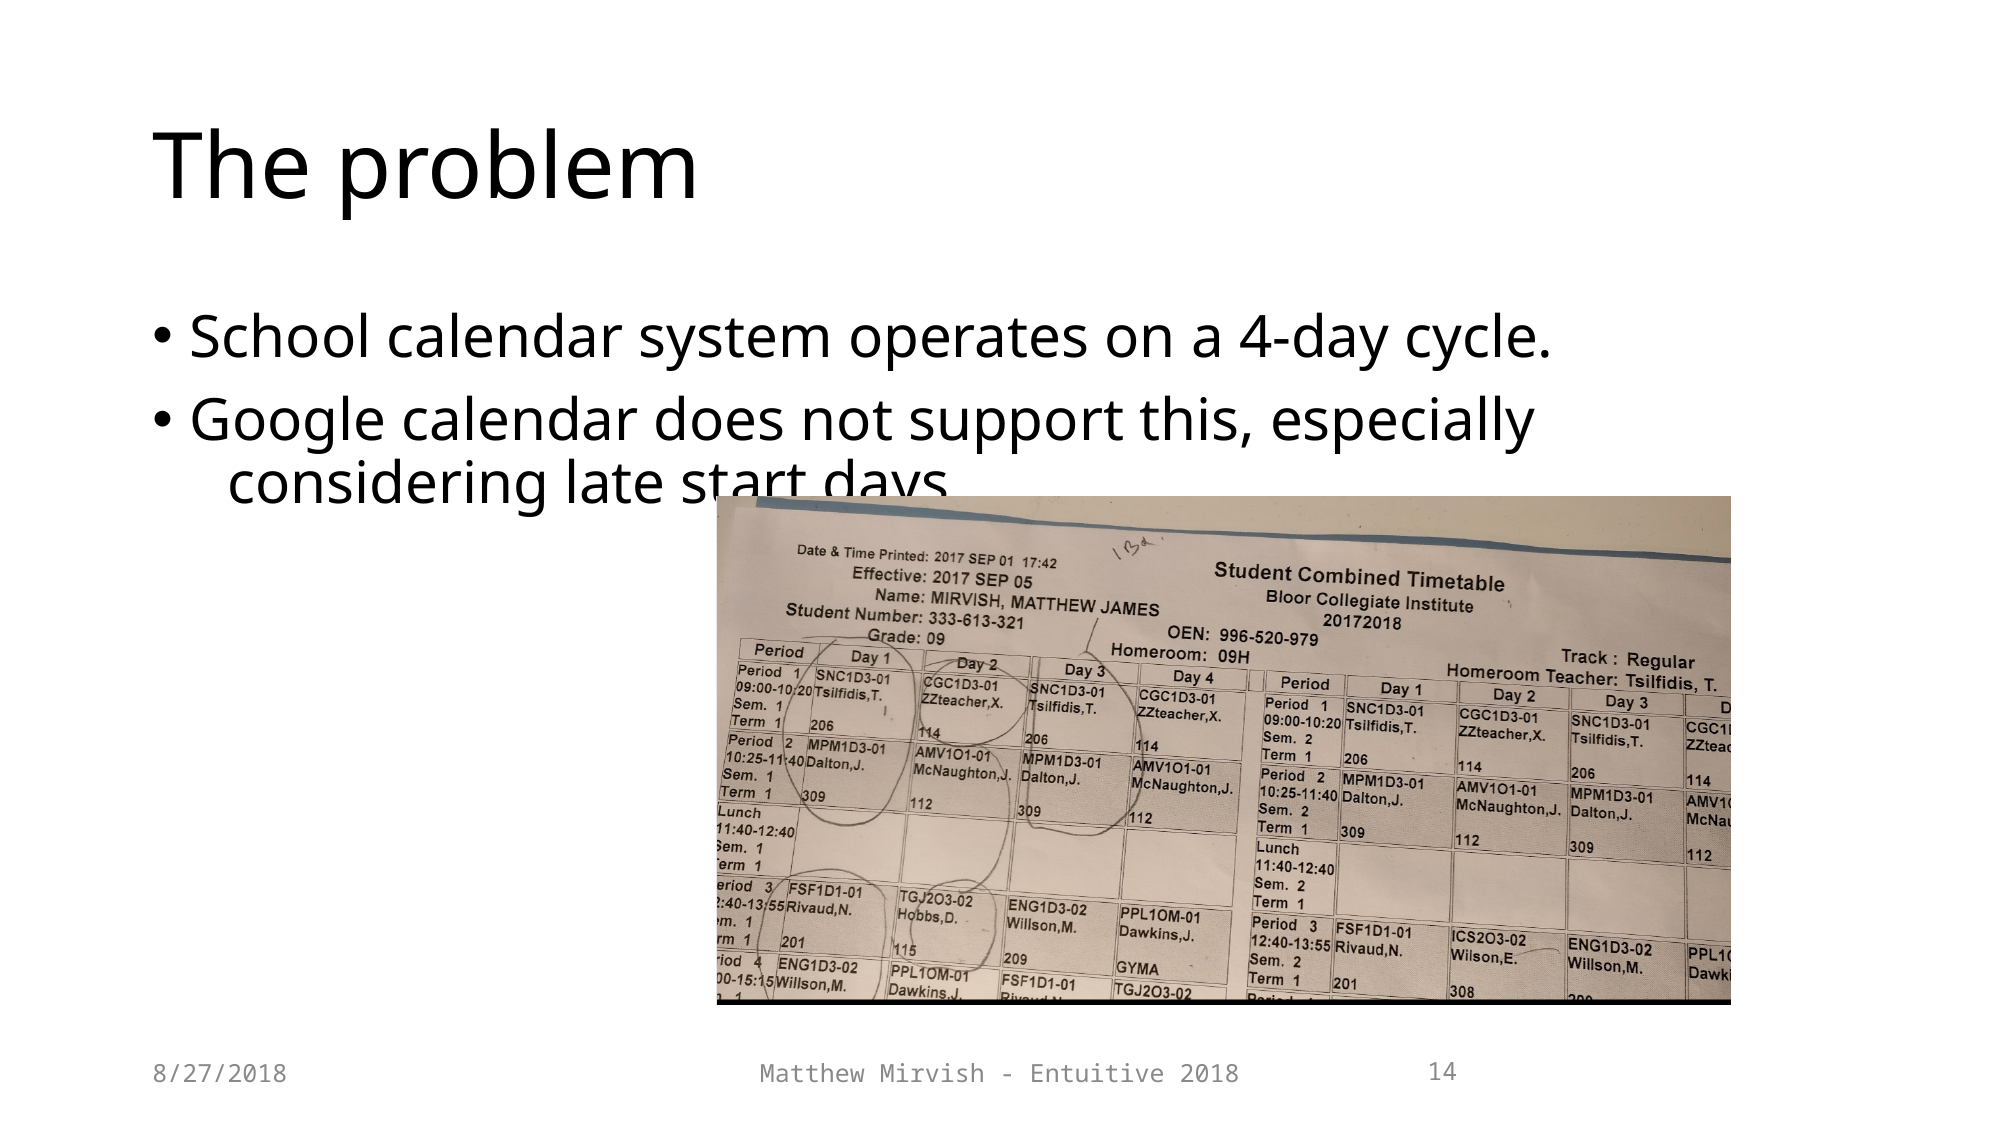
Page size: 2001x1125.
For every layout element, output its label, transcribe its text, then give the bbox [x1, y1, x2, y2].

list School calendar system operates on a 4-day cycle. Google calendar does not support this, especially considering late start days. [137, 299, 1863, 1014]
picture [716, 496, 1731, 1005]
text_box 14 [1412, 1042, 1863, 1103]
text_box 8/27/2018 [137, 1042, 588, 1103]
title The problem [137, 59, 1863, 278]
text_box Matthew Mirvish - Entuitive 2018 [662, 1042, 1338, 1103]
